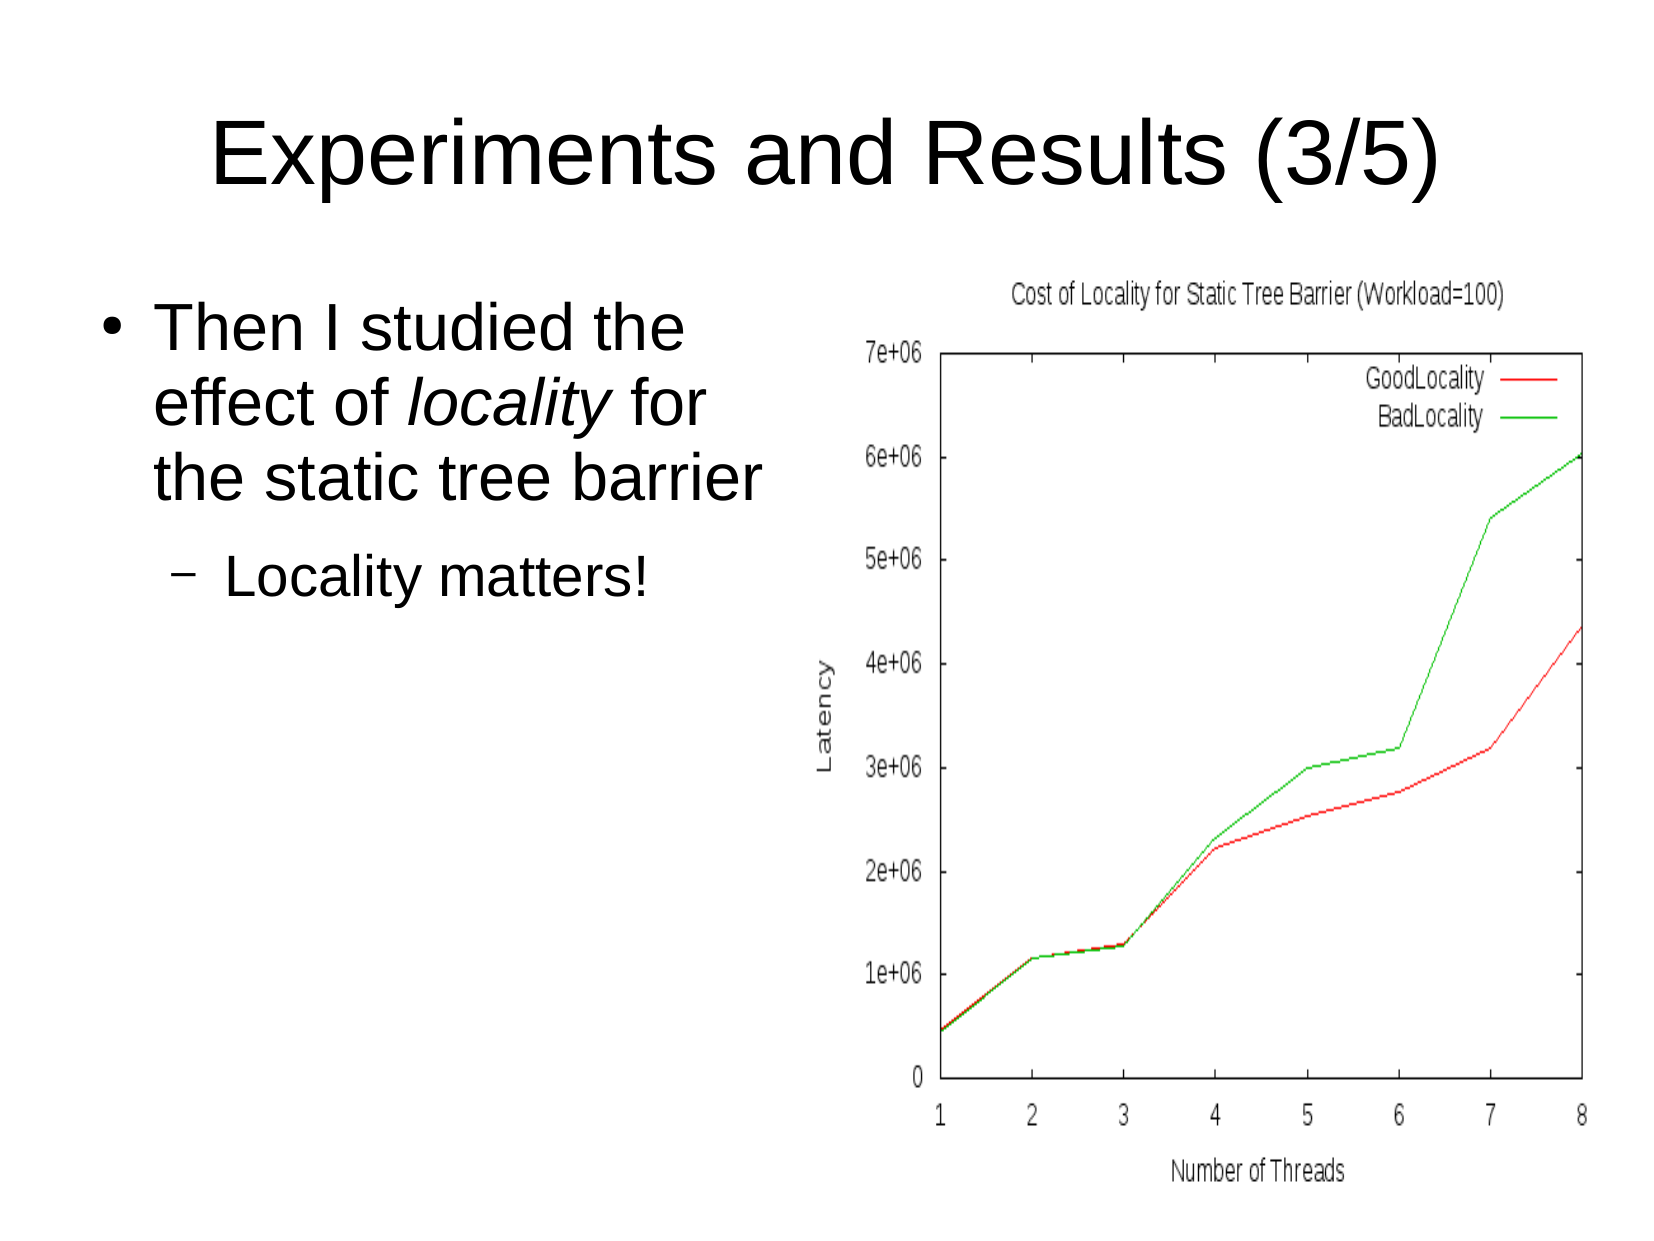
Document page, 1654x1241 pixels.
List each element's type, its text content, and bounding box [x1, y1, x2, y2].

title Experiments and Results (3/5) [82, 49, 1571, 257]
picture [808, 239, 1621, 1201]
list Then I studied the effect of locality for the static tree barrier Locality matters! [82, 290, 808, 1010]
